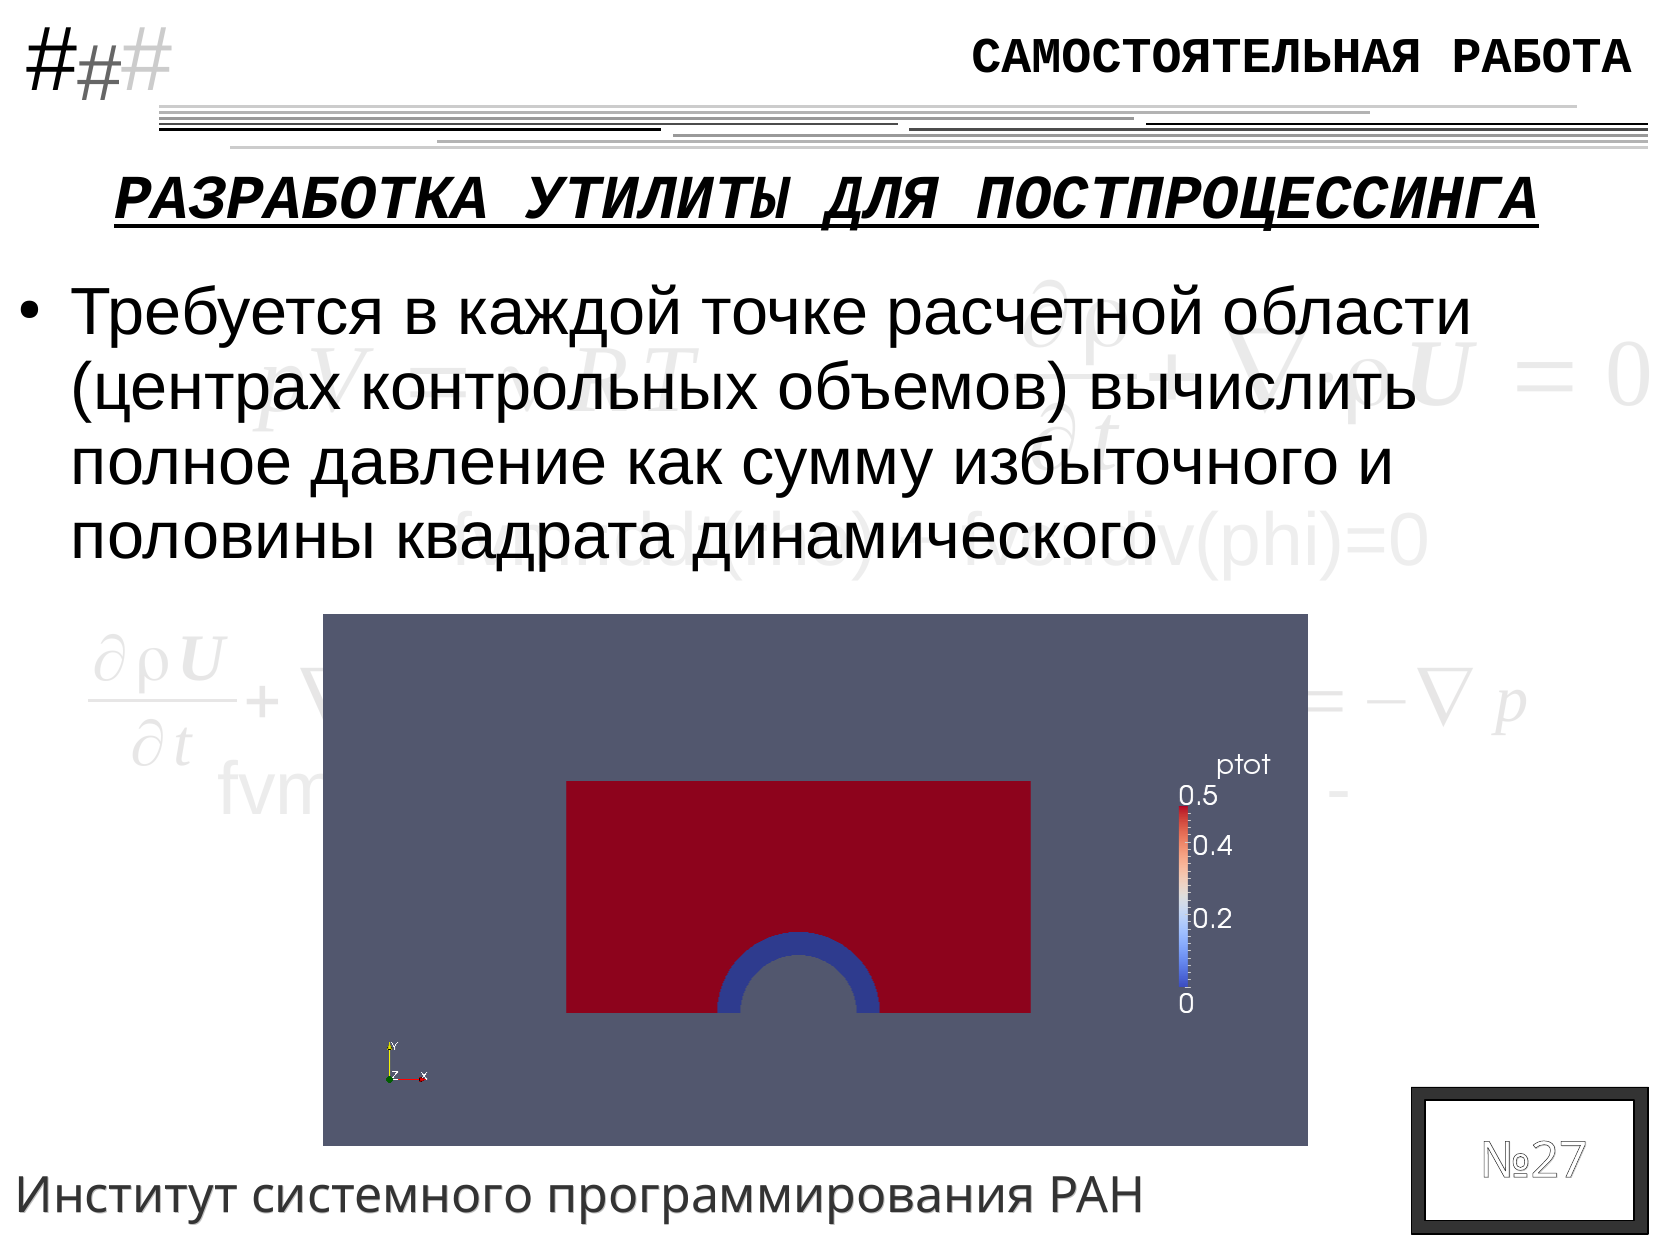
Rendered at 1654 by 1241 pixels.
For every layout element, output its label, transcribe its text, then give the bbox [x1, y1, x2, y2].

list Требуется в каждой точке расчетной области (центрах контрольных объемов) вычислить полное давление как сумму избыточного и половины квадрата динамического [0, 274, 1654, 1093]
picture [323, 614, 1308, 1146]
title РАЗРАБОТКА УТИЛИТЫ ДЛЯ ПОСТПРОЦЕССИНГА [0, 147, 1654, 257]
